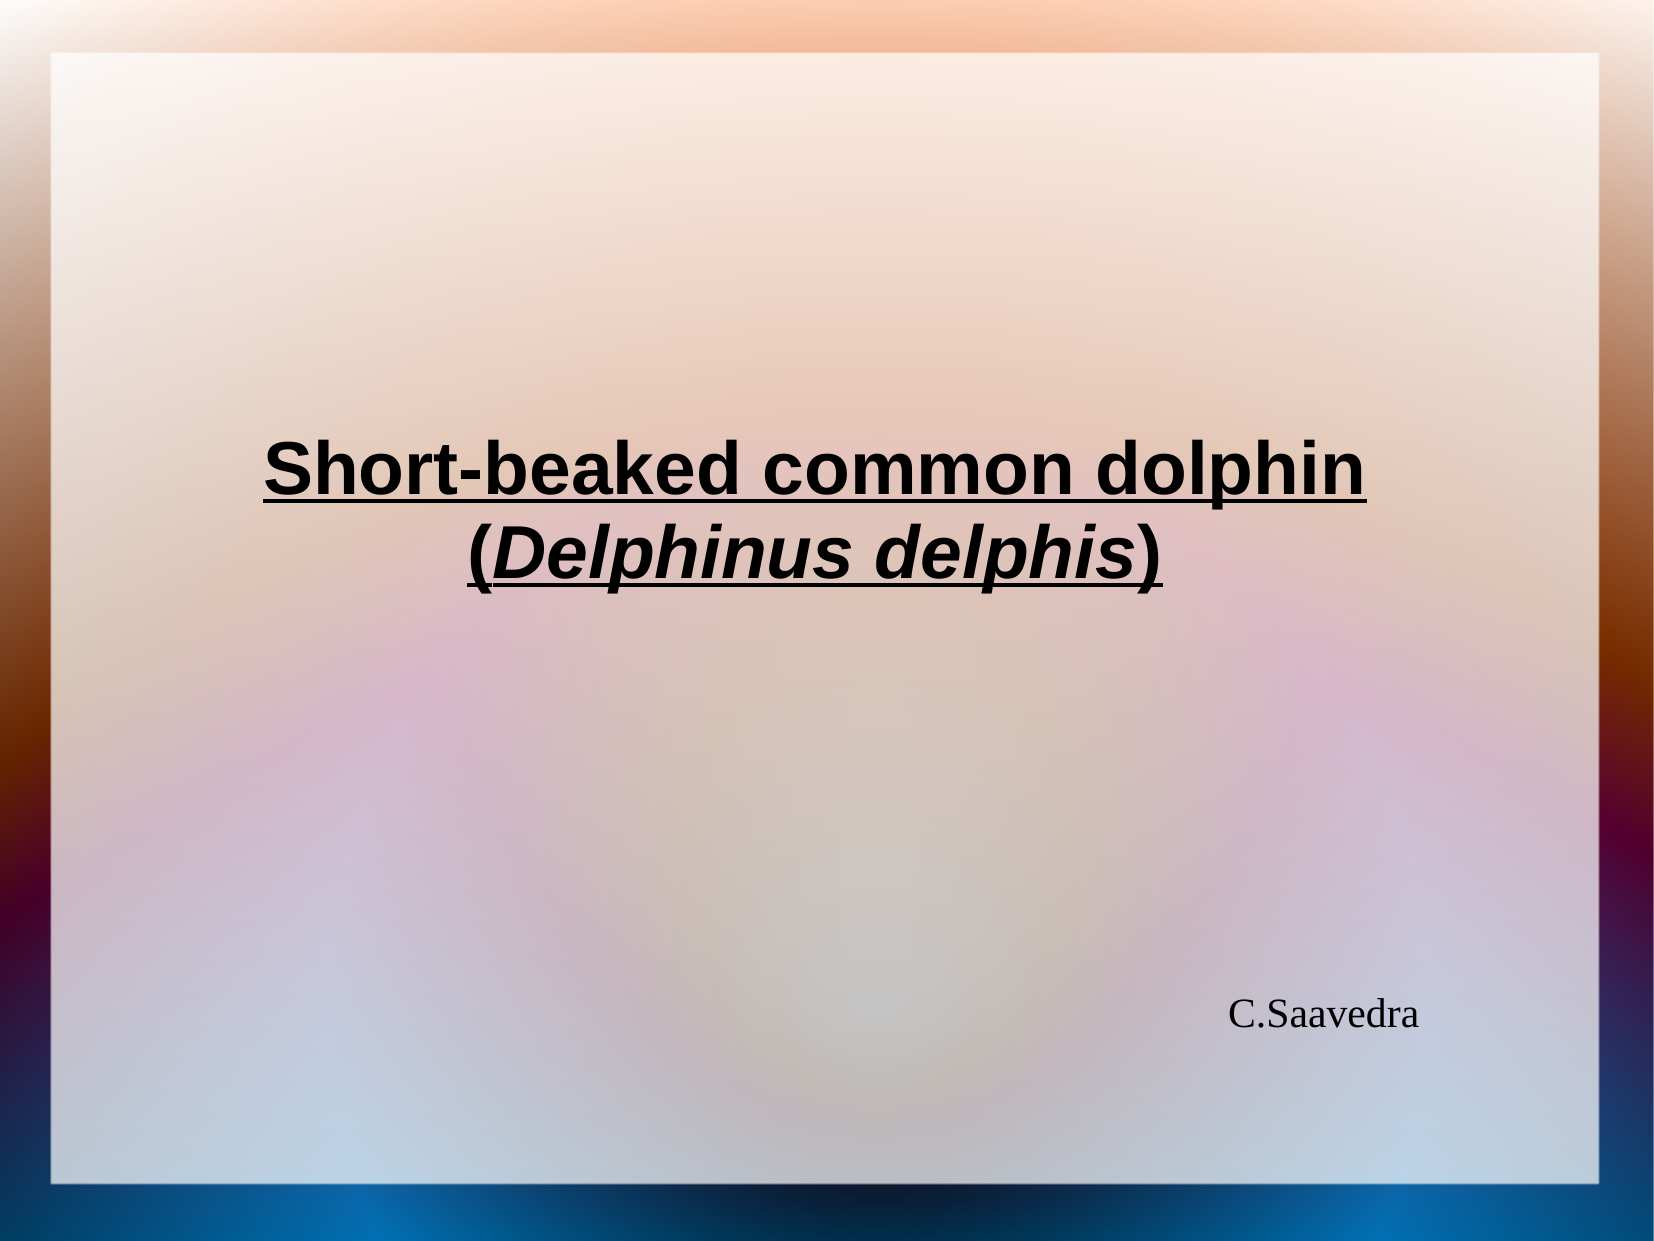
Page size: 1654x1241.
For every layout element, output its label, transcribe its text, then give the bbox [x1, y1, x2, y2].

subtitle C.Saavedra [1086, 927, 1562, 1099]
picture [0, 0, 1654, 1241]
title Short-beaked common dolphin (Delphinus delphis) [70, 407, 1560, 615]
